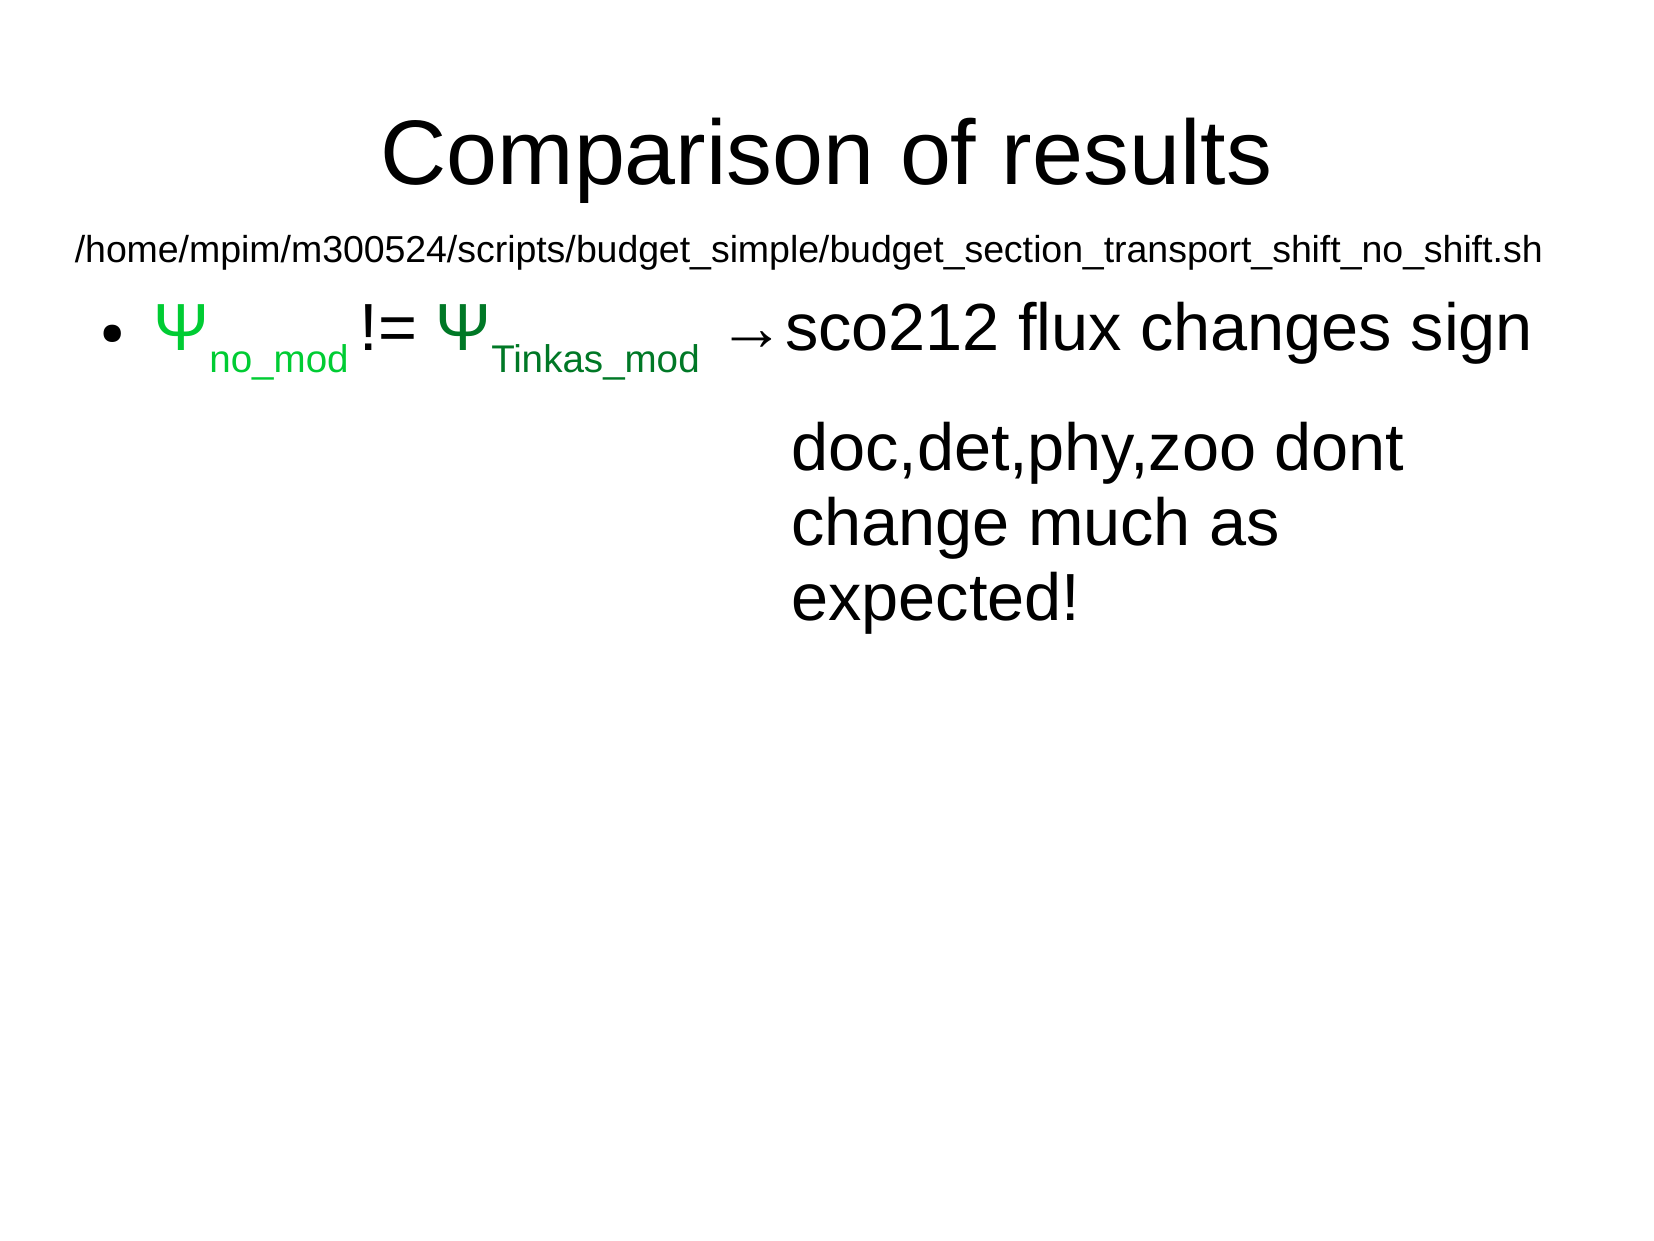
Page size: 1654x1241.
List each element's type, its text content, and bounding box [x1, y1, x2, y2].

list Ψno_mod != ΨTinkas_mod →sco212 flux changes sign doc,det,phy,zoo dont change much as expected! [82, 290, 1571, 1010]
title Comparison of results [82, 49, 1571, 220]
text_box /home/mpim/m300524/scripts/budget_simple/budget_section_transport_shift_no_shift.sh [60, 220, 1571, 278]
